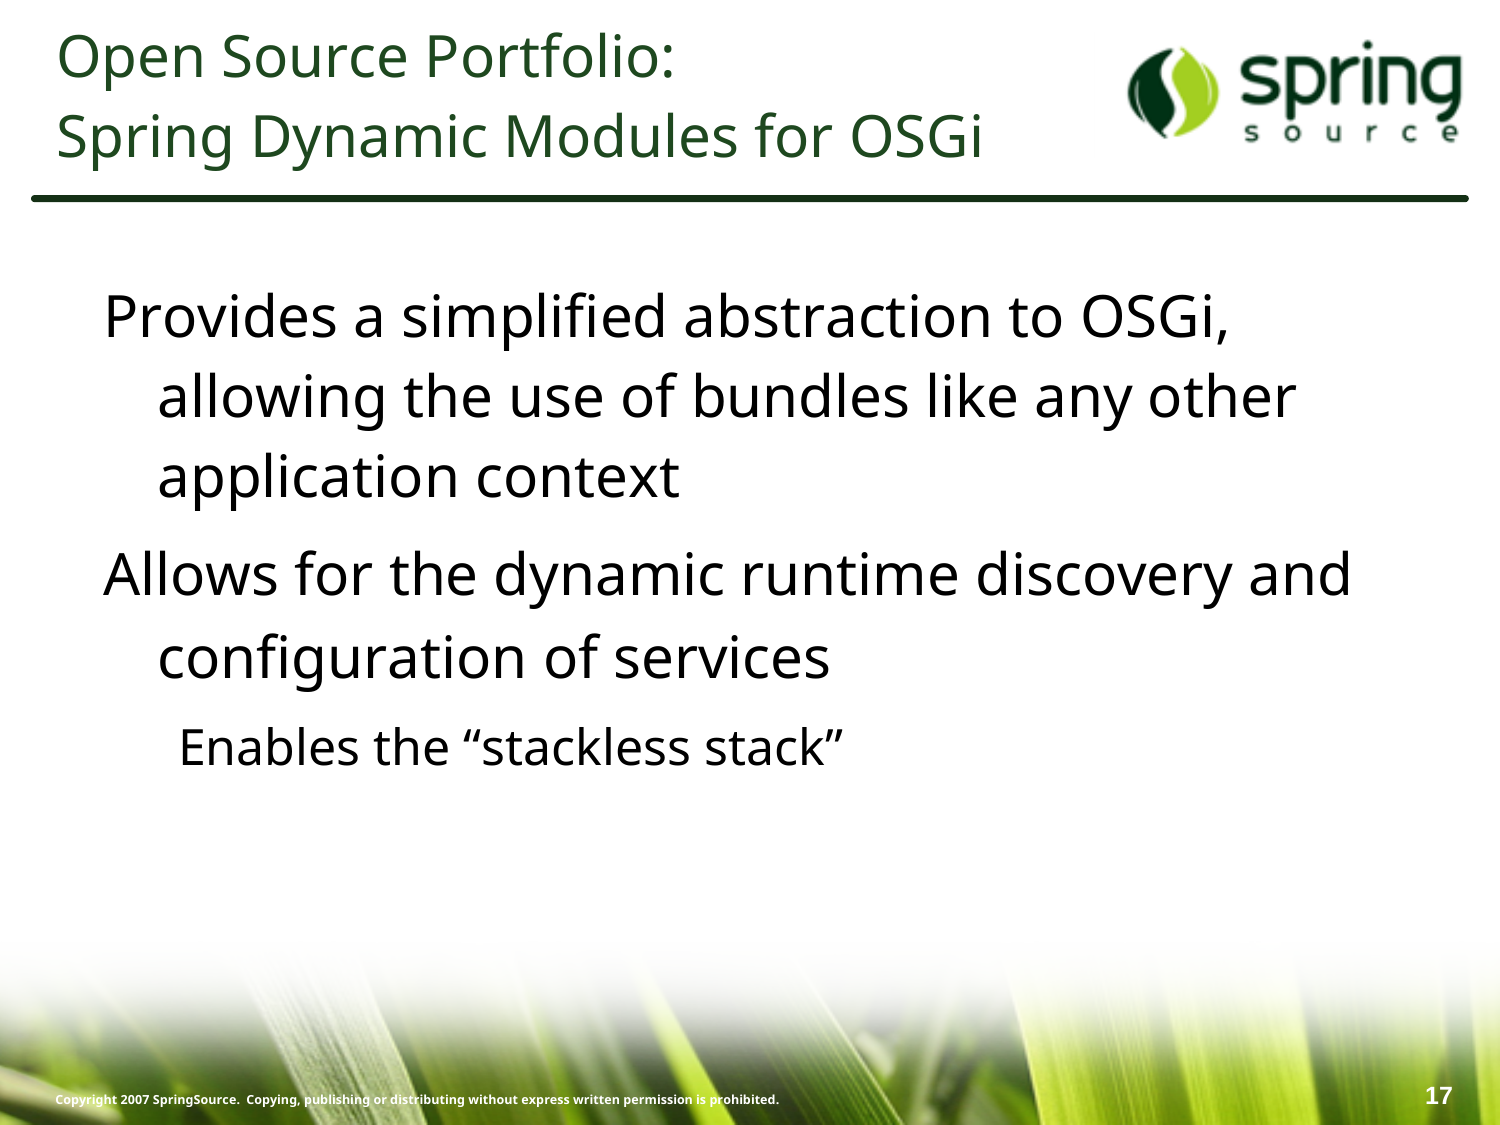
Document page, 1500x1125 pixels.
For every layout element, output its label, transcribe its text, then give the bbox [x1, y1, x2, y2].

text_box Provides a simplified abstraction to OSGi, allowing the use of bundles like any other application context Allows for the dynamic runtime discovery and configuration of services Enables the “stackless stack” [103, 274, 1393, 922]
picture [0, 941, 1500, 1125]
picture [1093, 32, 1500, 158]
text_box Open Source Portfolio: Spring Dynamic Modules for OSGi [56, 10, 1088, 178]
